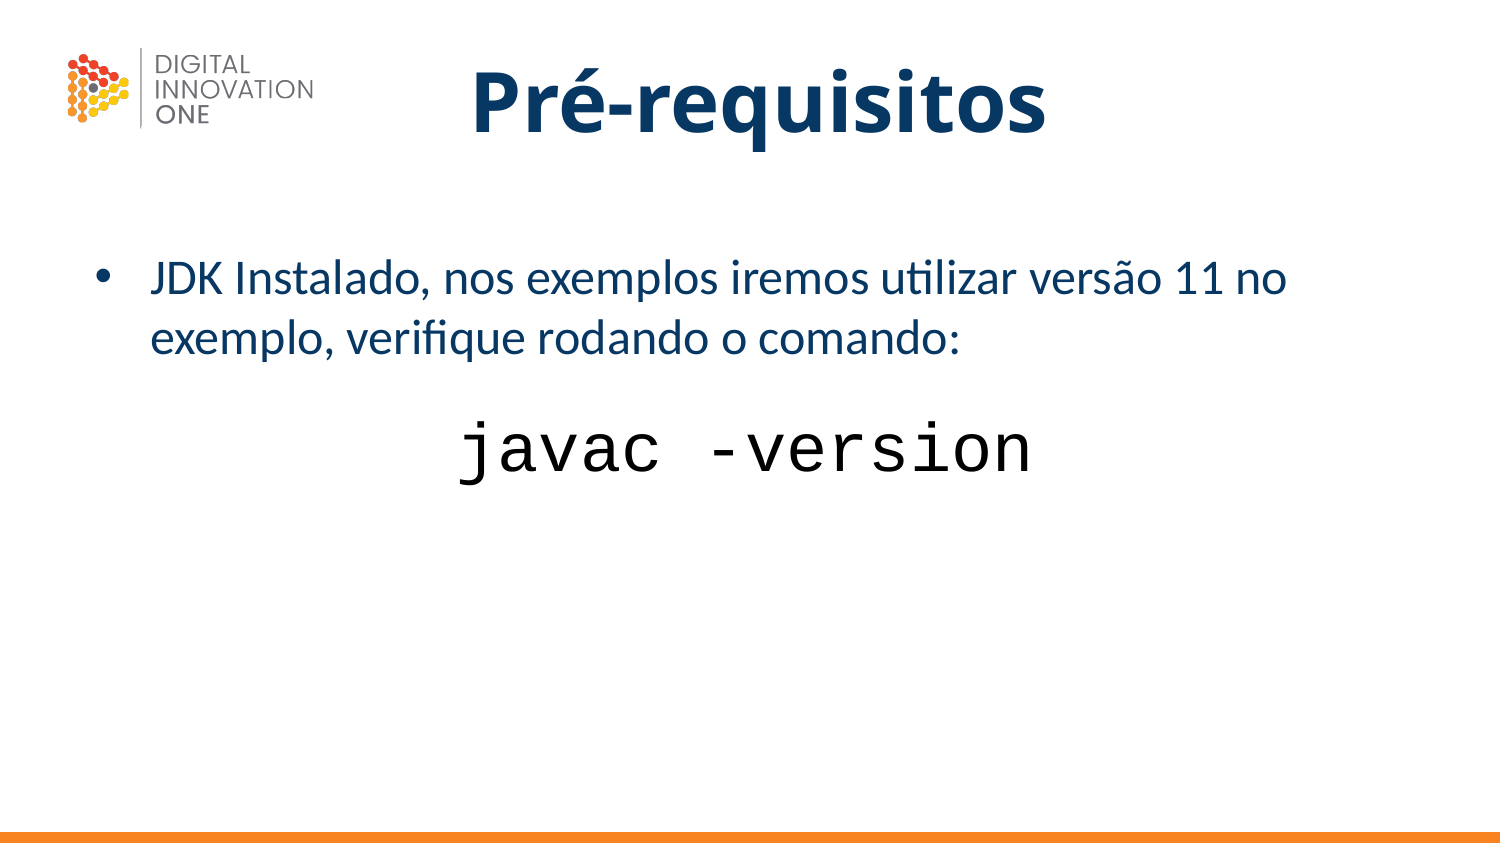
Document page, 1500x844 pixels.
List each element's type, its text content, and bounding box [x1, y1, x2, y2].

text_box JDK Instalado, nos exemplos iremos utilizar versão 11 no exemplo, verifique rodando o comando: [66, 229, 1458, 385]
picture [51, 39, 330, 137]
text_box [0, 832, 1500, 843]
subtitle Pré-requisitos [51, 50, 1449, 148]
text_box javac -version [441, 395, 1059, 493]
